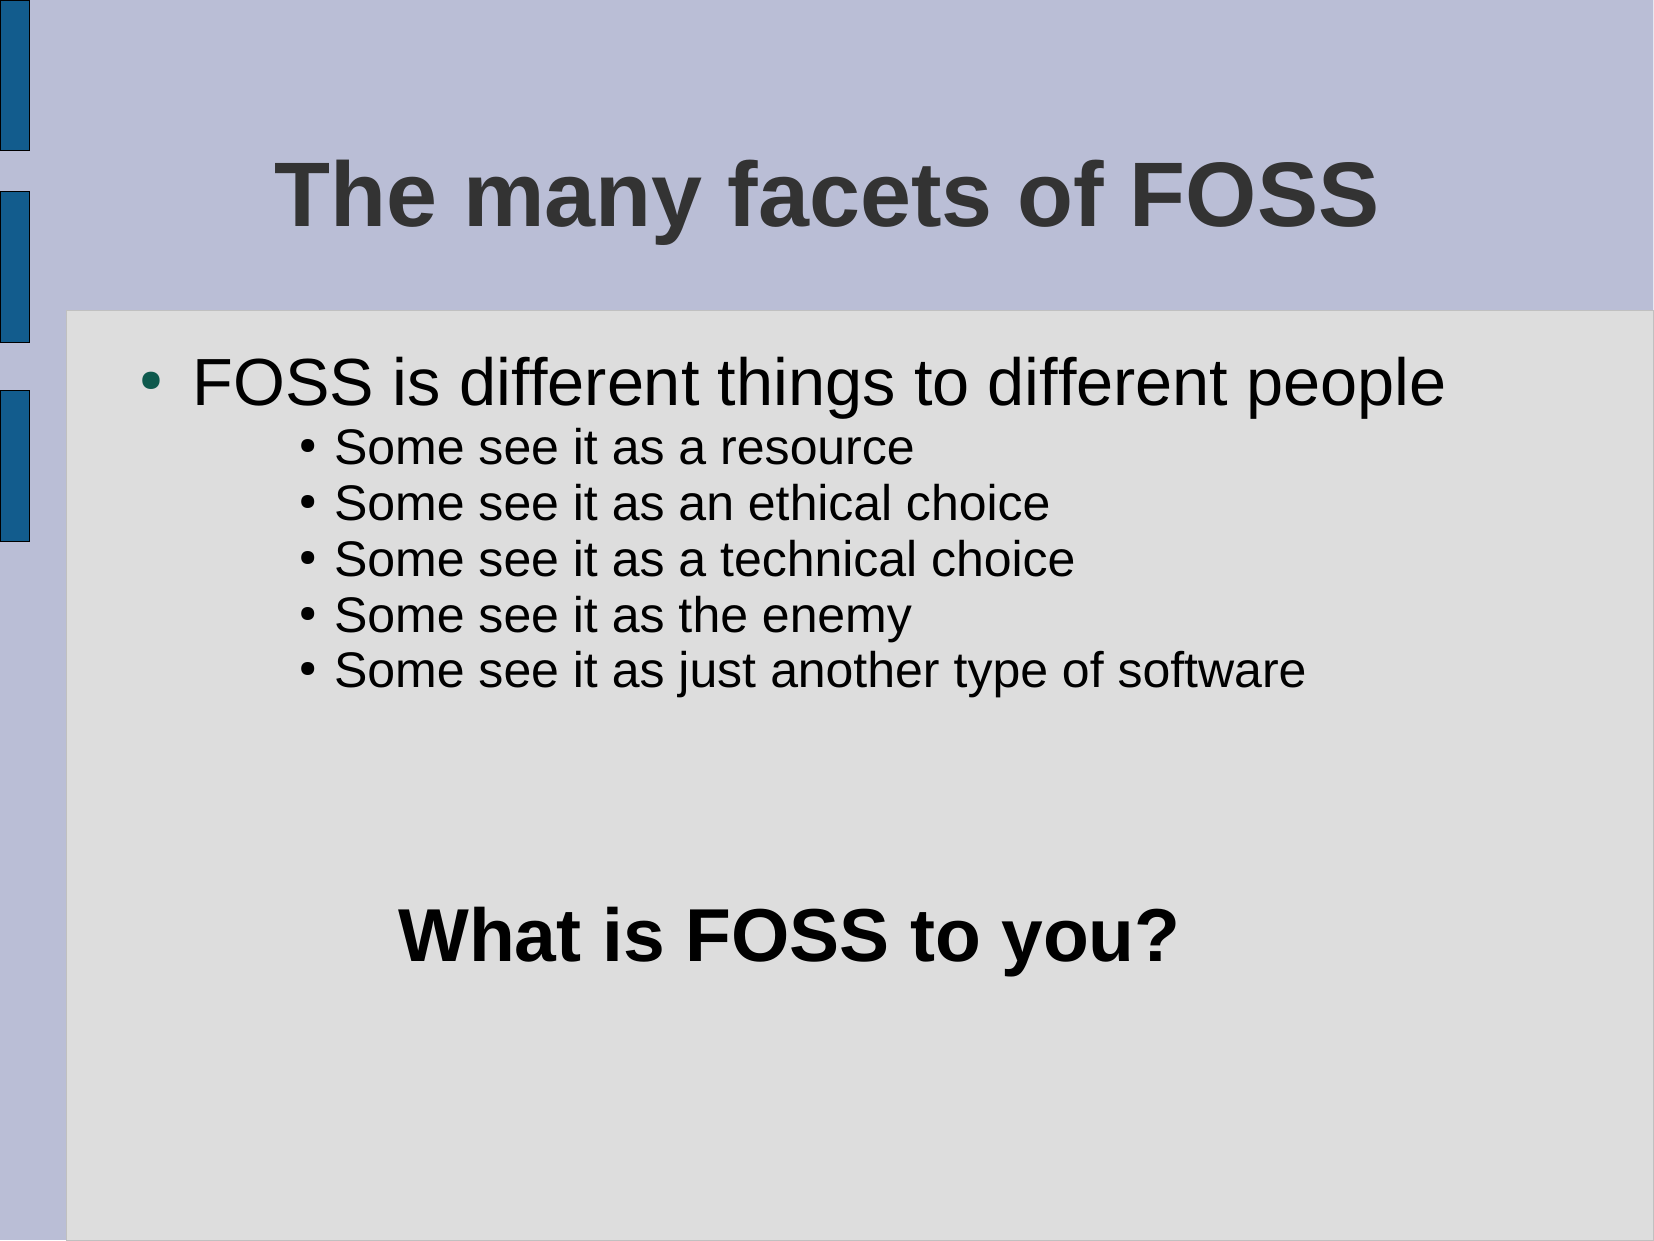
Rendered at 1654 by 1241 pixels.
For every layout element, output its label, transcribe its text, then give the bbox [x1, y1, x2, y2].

text_box What is FOSS to you? [383, 885, 1211, 1034]
title The many facets of FOSS [121, 91, 1534, 299]
list FOSS is different things to different people Some see it as a resource Some see it as an ethical choice Some see it as a technical choice Some see it as the enemy Some see it as just another type of software [121, 344, 1534, 1127]
